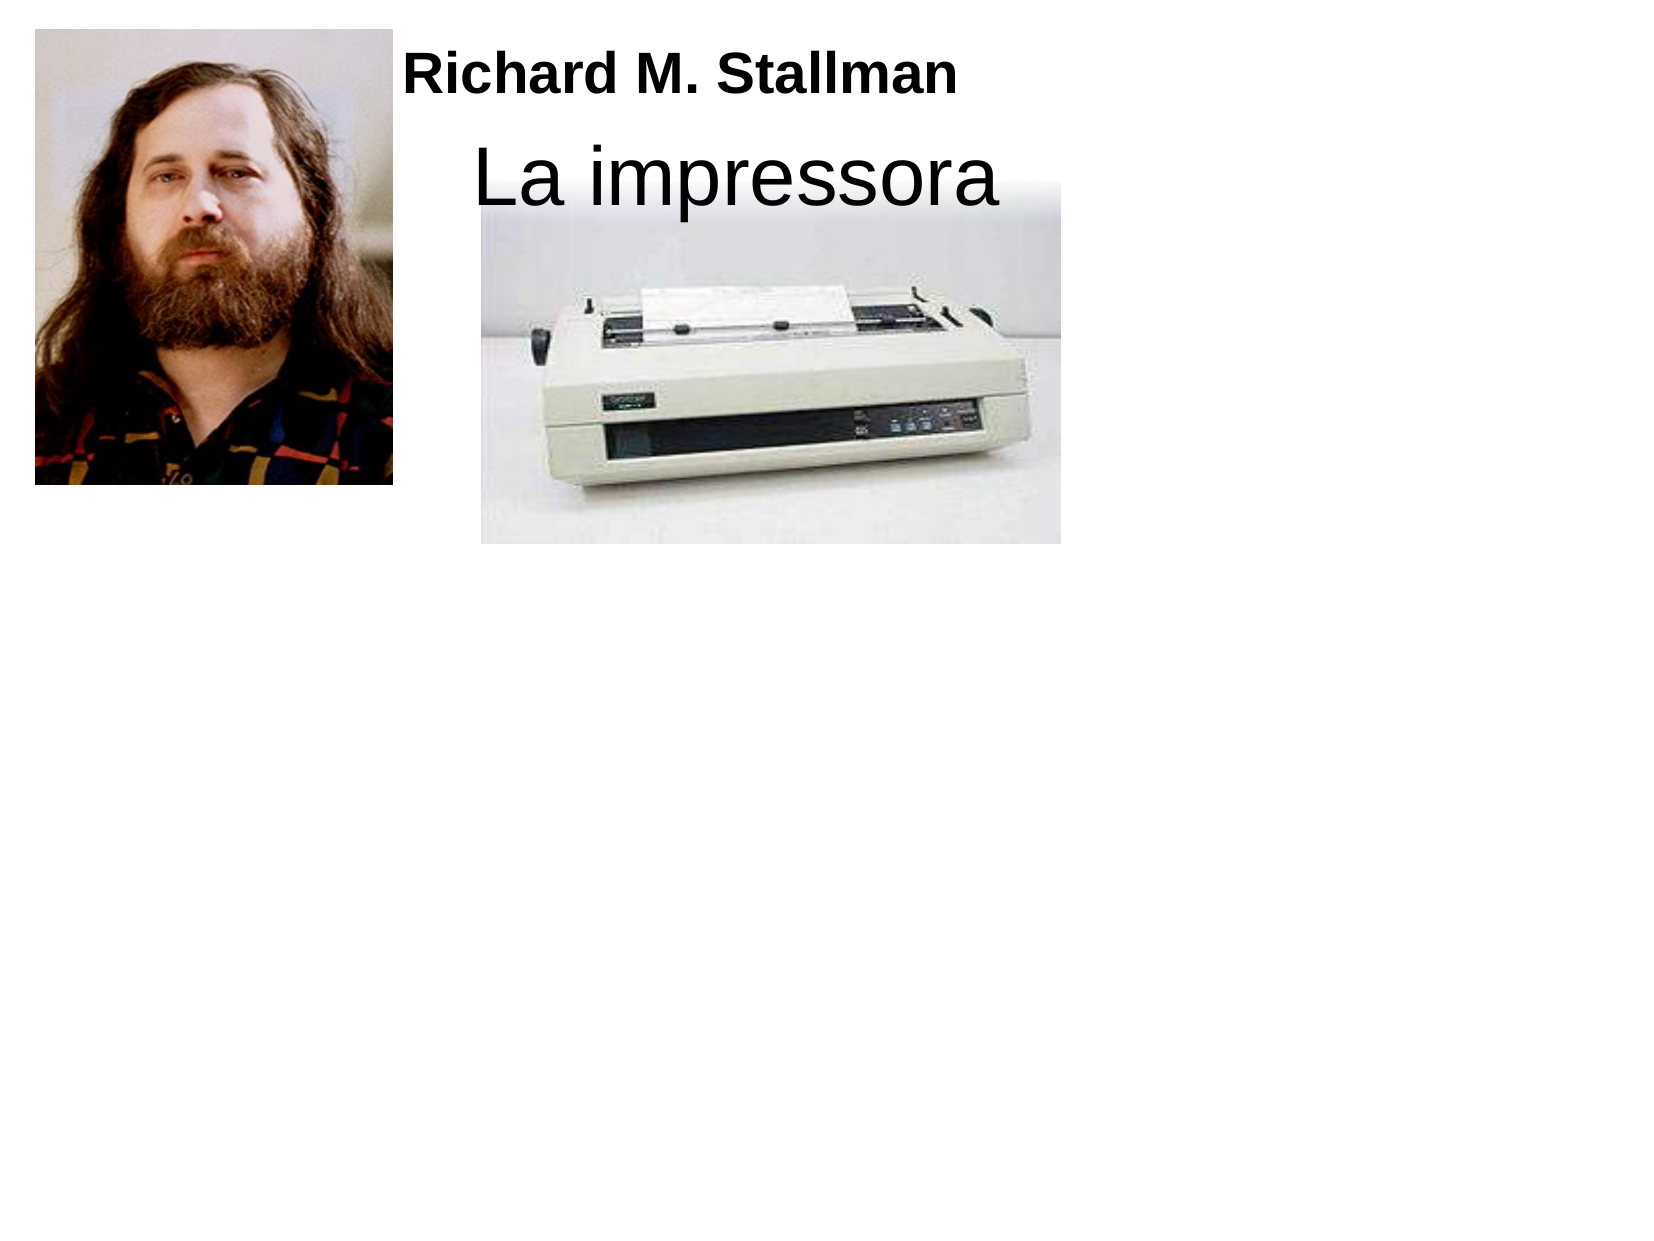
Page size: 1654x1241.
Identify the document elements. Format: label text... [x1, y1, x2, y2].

picture [35, 29, 393, 485]
picture [481, 223, 1061, 544]
title Richard M. Stallman [402, 28, 1571, 119]
title La impressora [472, 129, 1087, 223]
